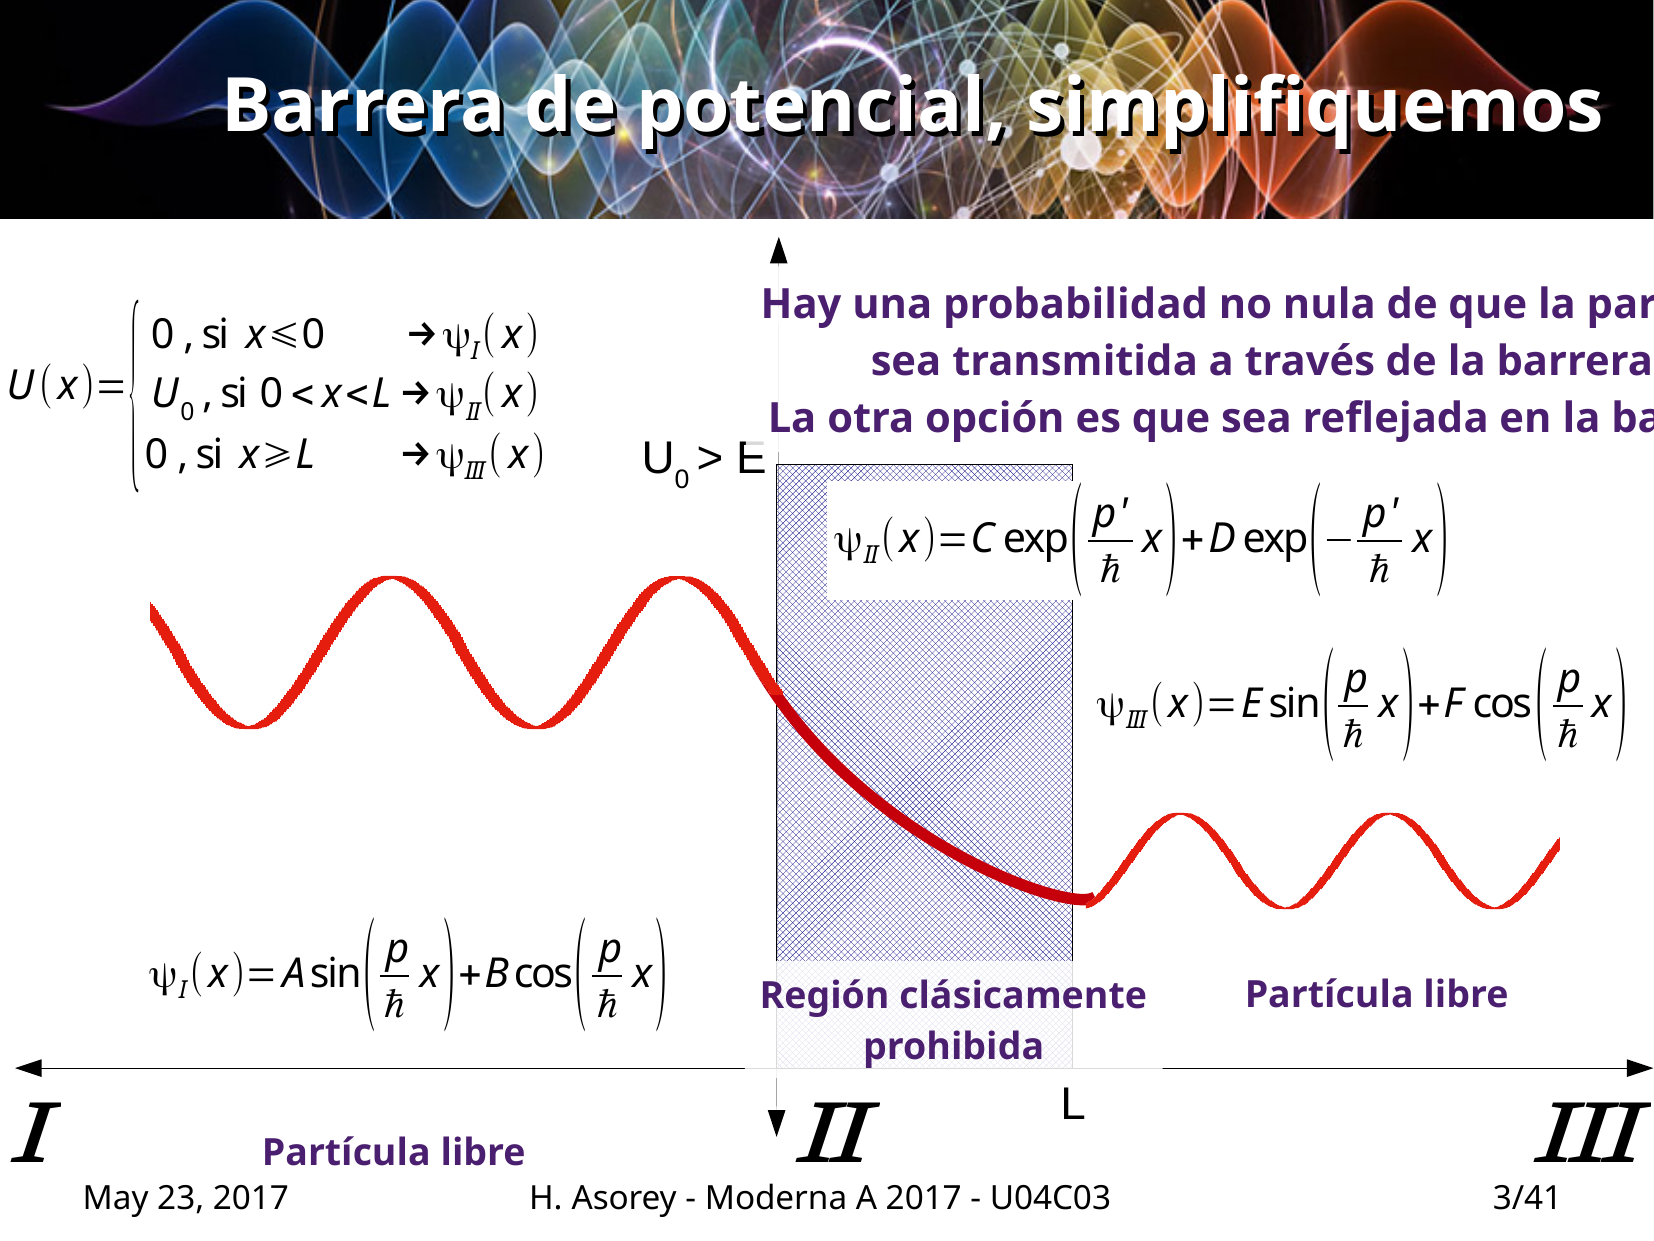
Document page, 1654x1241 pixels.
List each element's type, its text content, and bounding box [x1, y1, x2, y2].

text_box [776, 464, 1073, 570]
chart [826, 481, 1456, 601]
text_box [776, 736, 1073, 961]
text_box x [1570, 1061, 1642, 1081]
chart [141, 916, 676, 1036]
picture [0, 0, 1654, 219]
chart [0, 298, 553, 496]
text_box Partícula libre [247, 1117, 532, 1186]
chart [1524, 1081, 1651, 1183]
text_box Partícula libre [1230, 960, 1515, 1021]
picture [1085, 810, 1560, 913]
chart [0, 1081, 61, 1183]
text_box L [1045, 1070, 1116, 1161]
chart [1089, 646, 1636, 766]
text_box U0 > E [626, 424, 782, 515]
chart [786, 1081, 880, 1183]
picture [150, 570, 826, 736]
text_box [817, 601, 1073, 892]
title Barrera de potencial, simplifiquemos [45, 15, 1606, 191]
text_box Región clásicamente prohibida [744, 961, 1105, 1068]
text_box Hay una probabilidad no nula de que la partícula sea transmitida a través de la barrera. La otra opción es que sea reflejada en la barrera [745, 266, 1646, 435]
